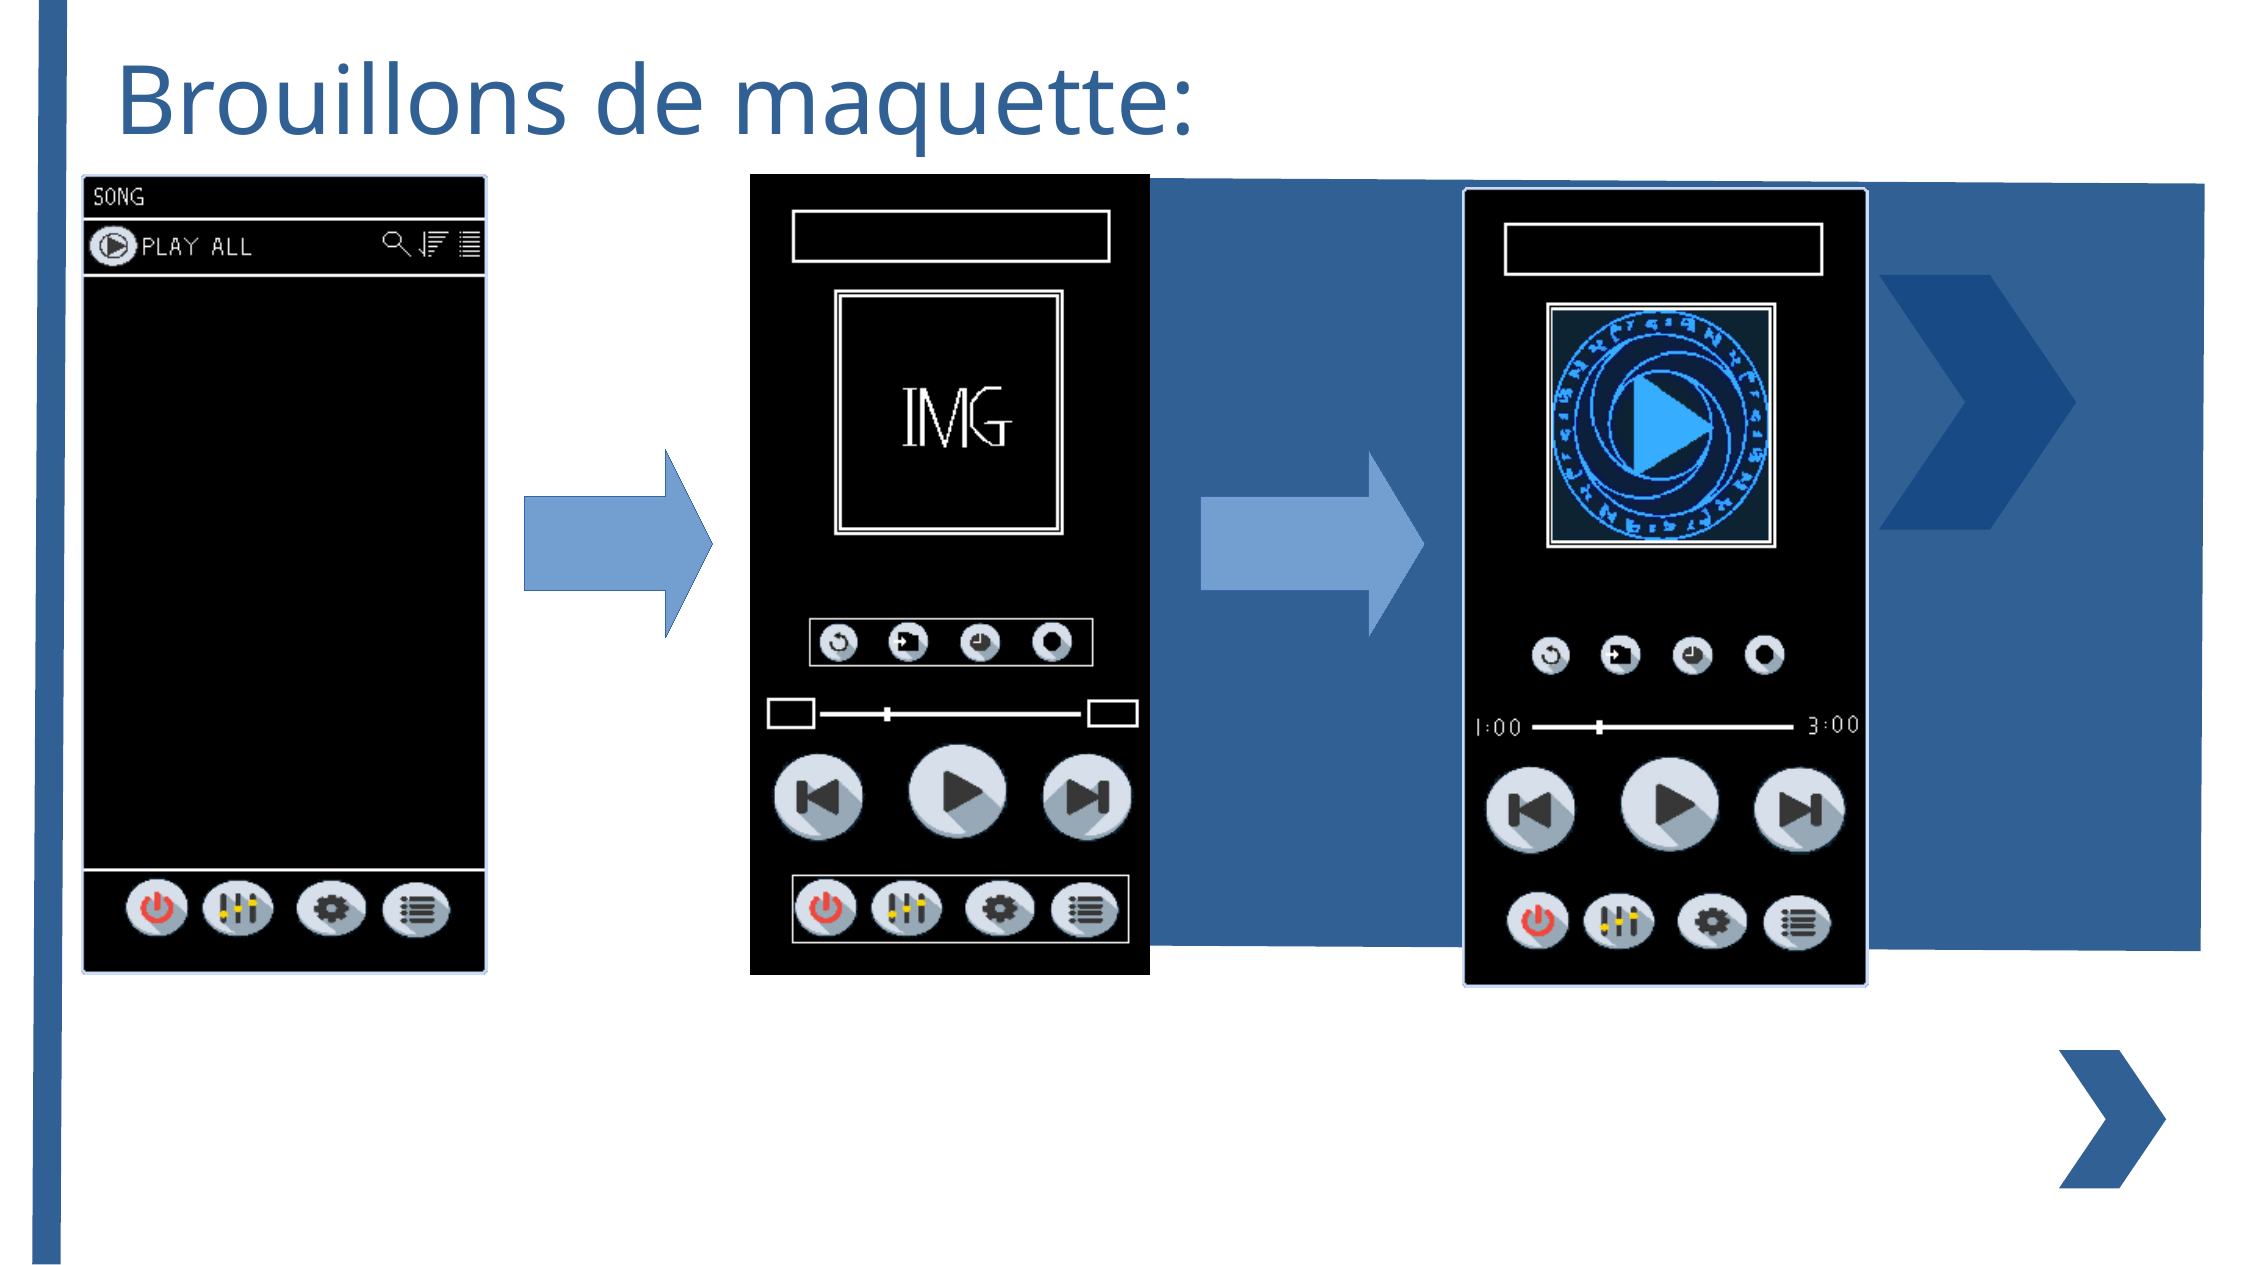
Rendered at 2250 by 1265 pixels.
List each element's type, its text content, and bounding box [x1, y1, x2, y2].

text_box [1200, 449, 1426, 638]
picture [81, 174, 488, 976]
text_box [524, 449, 713, 638]
picture [1462, 187, 1869, 988]
title Brouillons de maquette: [112, 33, 1351, 151]
picture [750, 174, 1150, 976]
